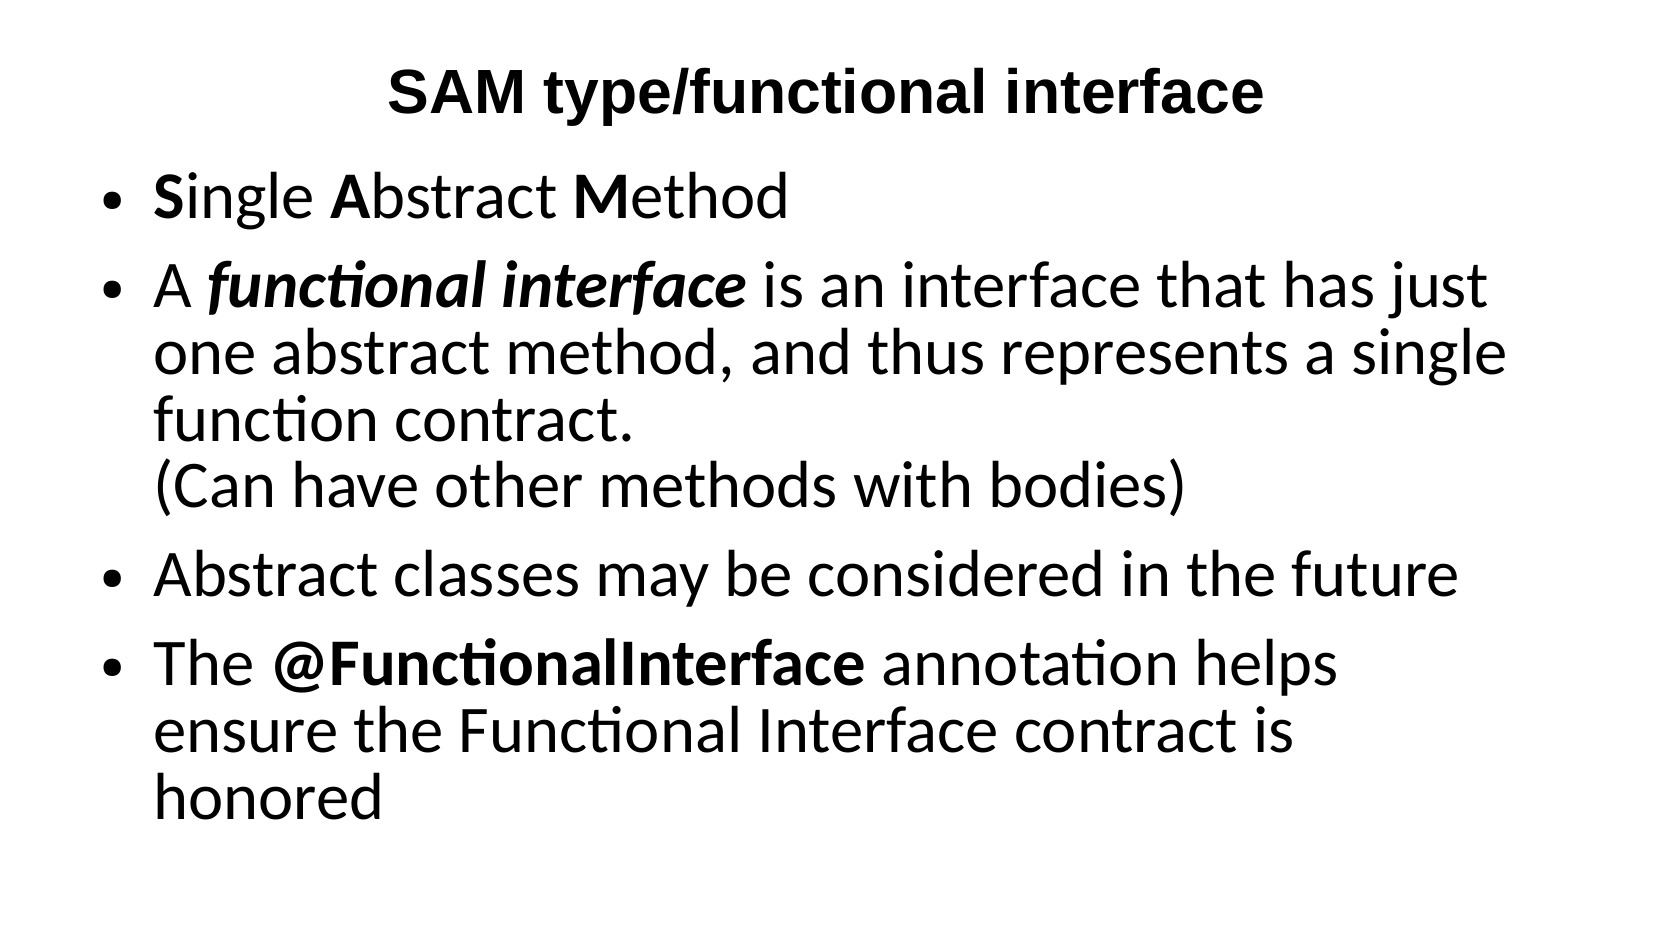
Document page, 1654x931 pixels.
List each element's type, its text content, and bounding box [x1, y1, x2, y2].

list Single Abstract Method A functional interface is an interface that has just one abstract method, and thus represents a single function contract. (Can have other methods with bodies) Abstract classes may be considered in the future The @FunctionalInterface annotation helps ensure the Functional Interface contract is honored [82, 168, 1538, 889]
title SAM type/functional interface [82, 37, 1571, 147]
